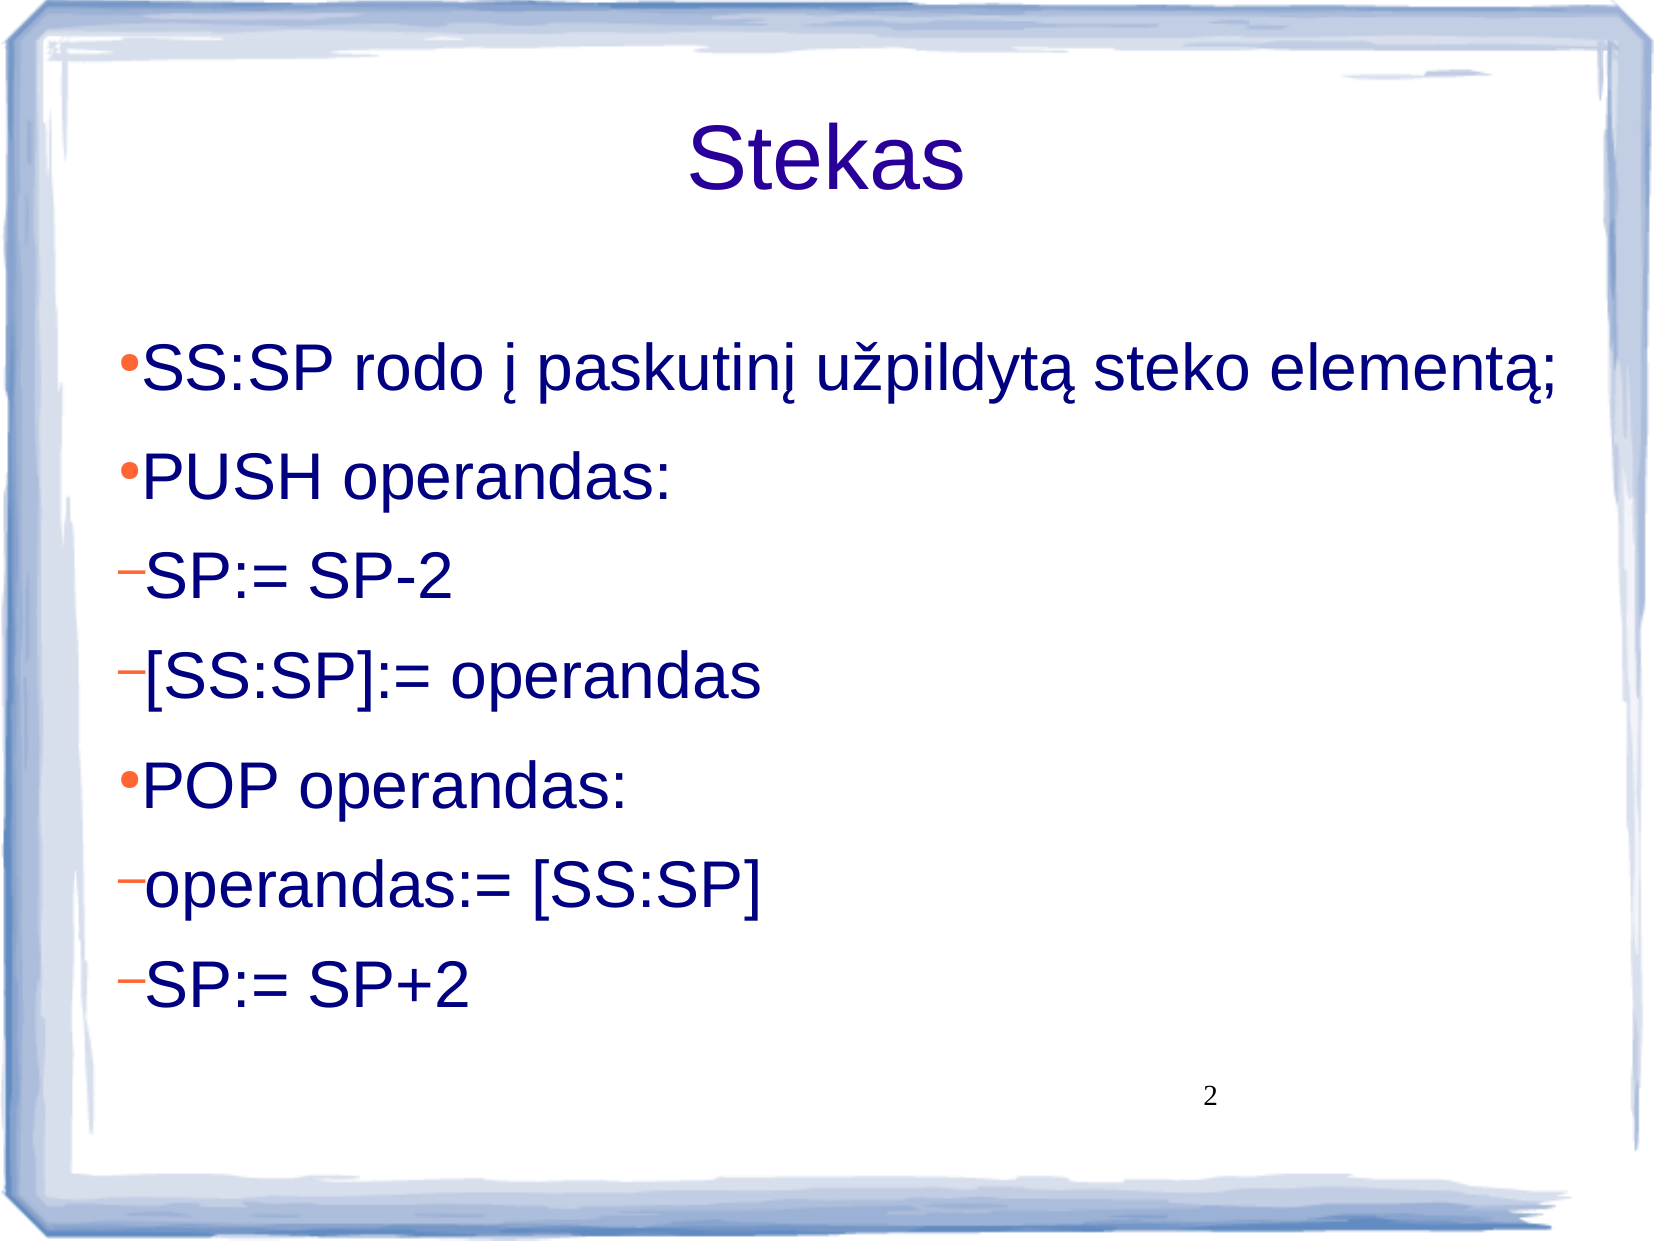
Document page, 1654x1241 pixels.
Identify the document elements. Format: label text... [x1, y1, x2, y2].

title Stekas [82, 49, 1571, 257]
list SS:SP rodo į paskutinį užpildytą steko elementą; PUSH operandas: SP:= SP-2 [SS:SP]:= operandas POP operandas: operandas:= [SS:SP] SP:= SP+2 [118, 324, 1571, 1043]
text_box [1203, 1076, 1589, 1163]
